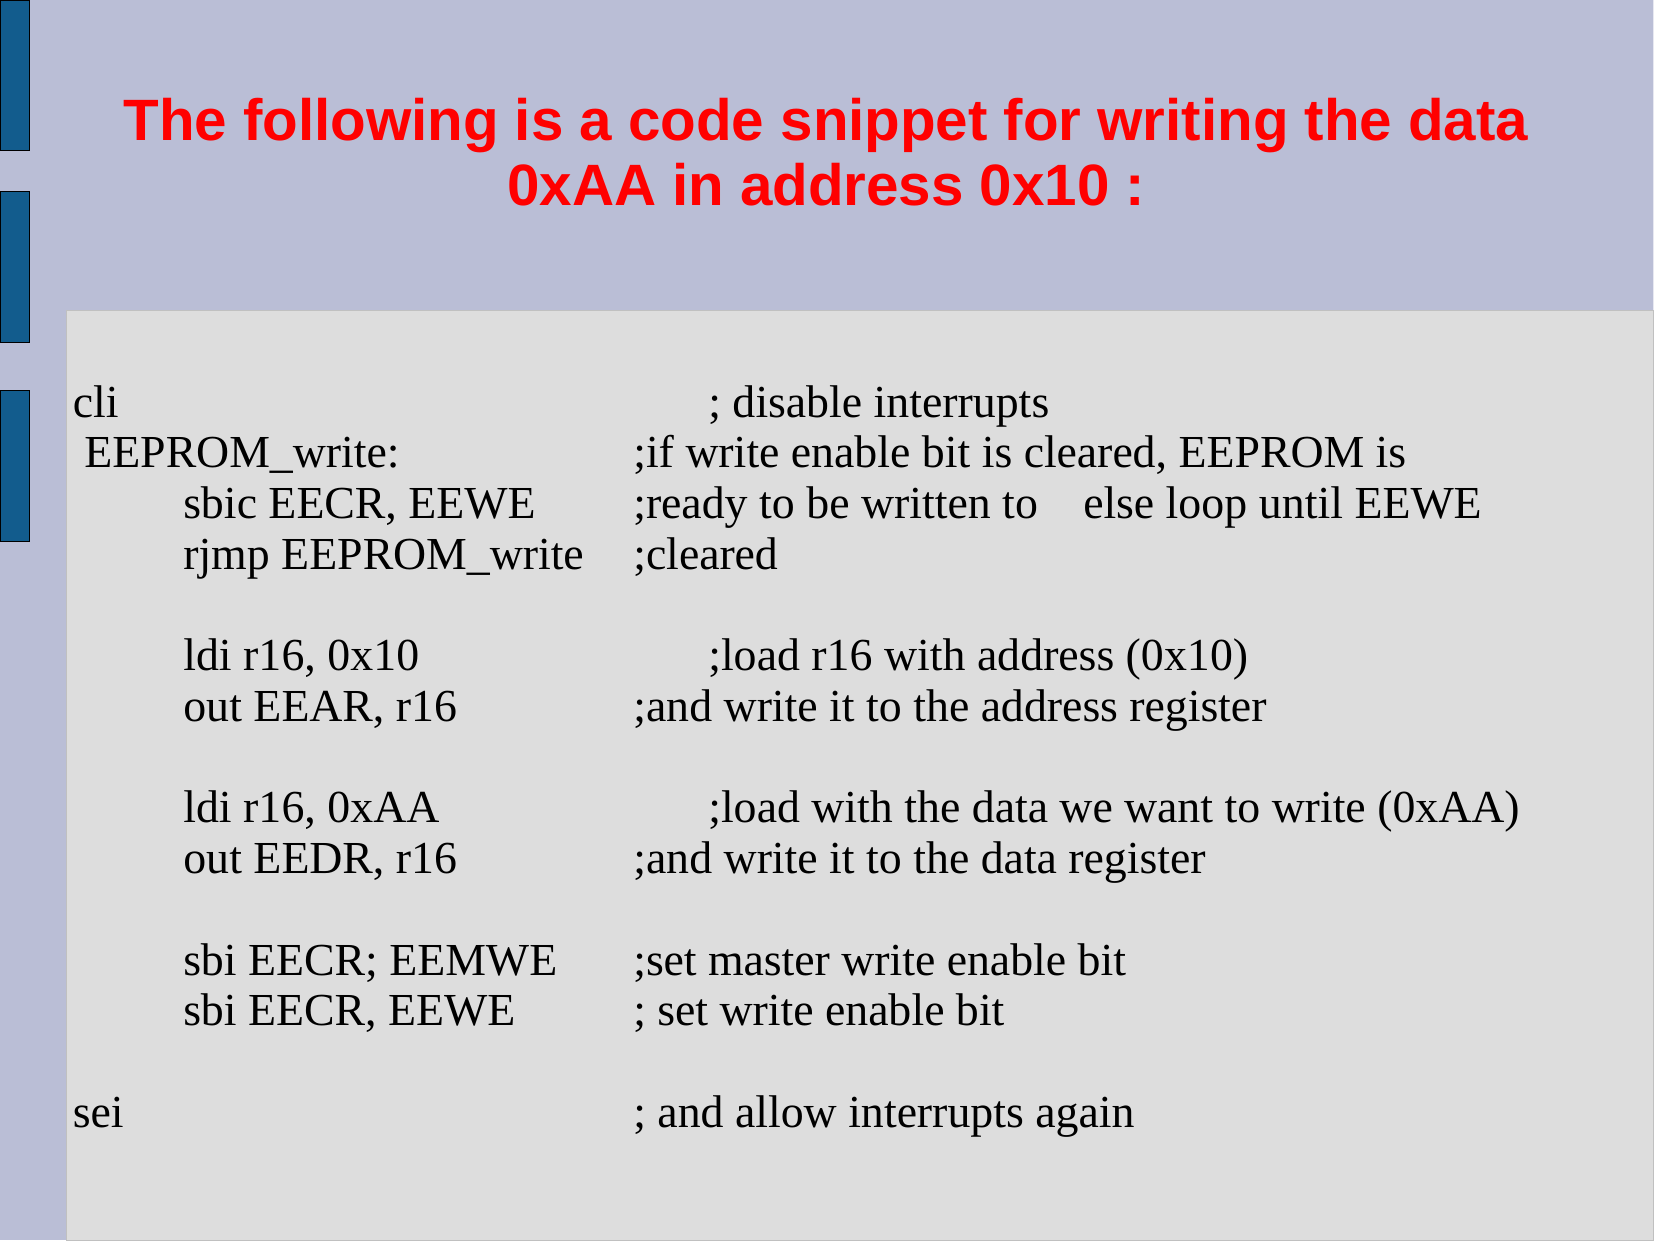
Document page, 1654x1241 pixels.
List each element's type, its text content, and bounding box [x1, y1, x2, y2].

title The following is a code snippet for writing the data 0xAA in address 0x10 : [82, 59, 1571, 247]
subtitle cli ; disable interrupts EEPROM_write: ;if write enable bit is cleared, EEPROM is sbic EECR, EEWE ;ready to be written to else loop until EEWE rjmp EEPROM_write ;cleared ldi r16, 0x10 ;load r16 with address (0x10) out EEAR, r16 ;and write it to the address register ldi r16, 0xAA ;load with the data we want to write (0xAA) out EEDR, r16 ;and write it to the data register sbi EECR; EEMWE ;set master write enable bit sbi EECR, EEWE ; set write enable bit sei ; and allow interrupts again [37, 300, 1654, 1214]
